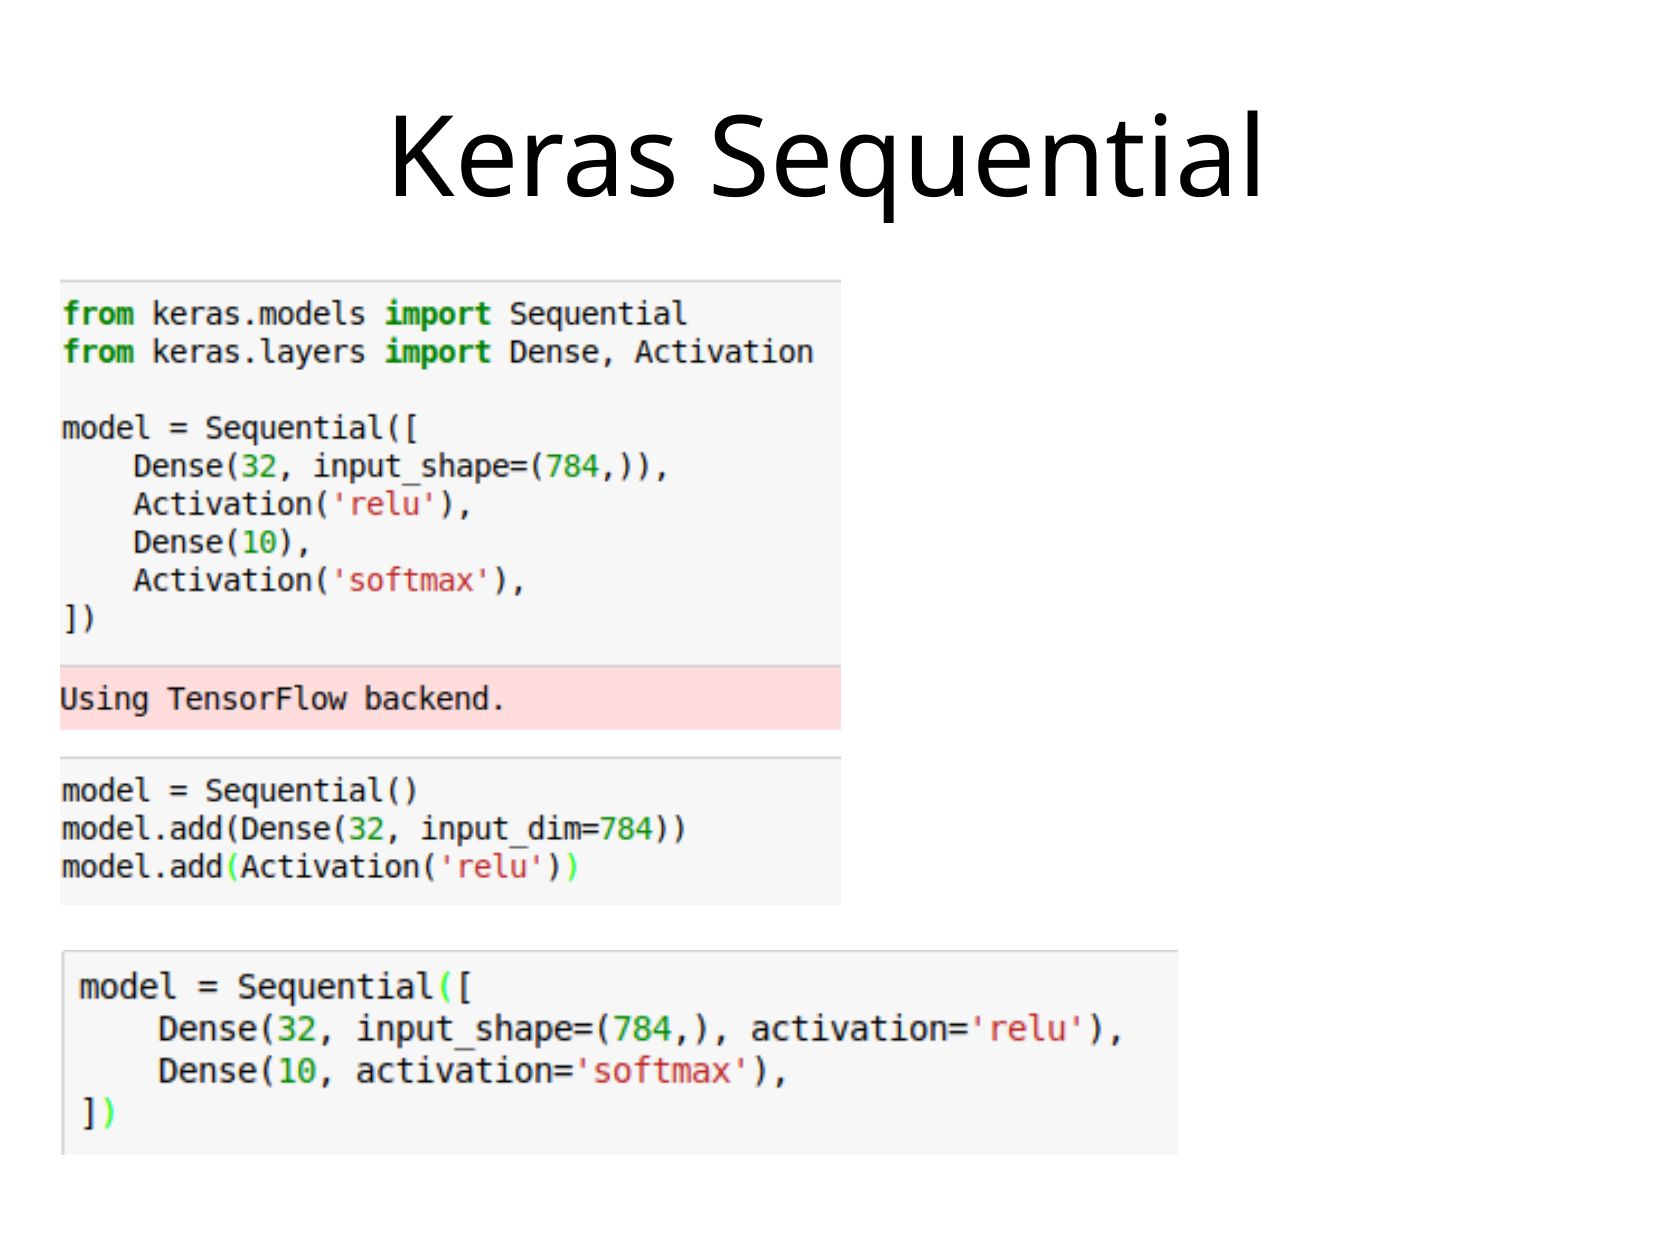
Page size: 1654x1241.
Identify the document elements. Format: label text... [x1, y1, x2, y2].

picture [60, 276, 841, 905]
title Keras Sequential [82, 49, 1571, 257]
picture [60, 950, 1178, 1156]
